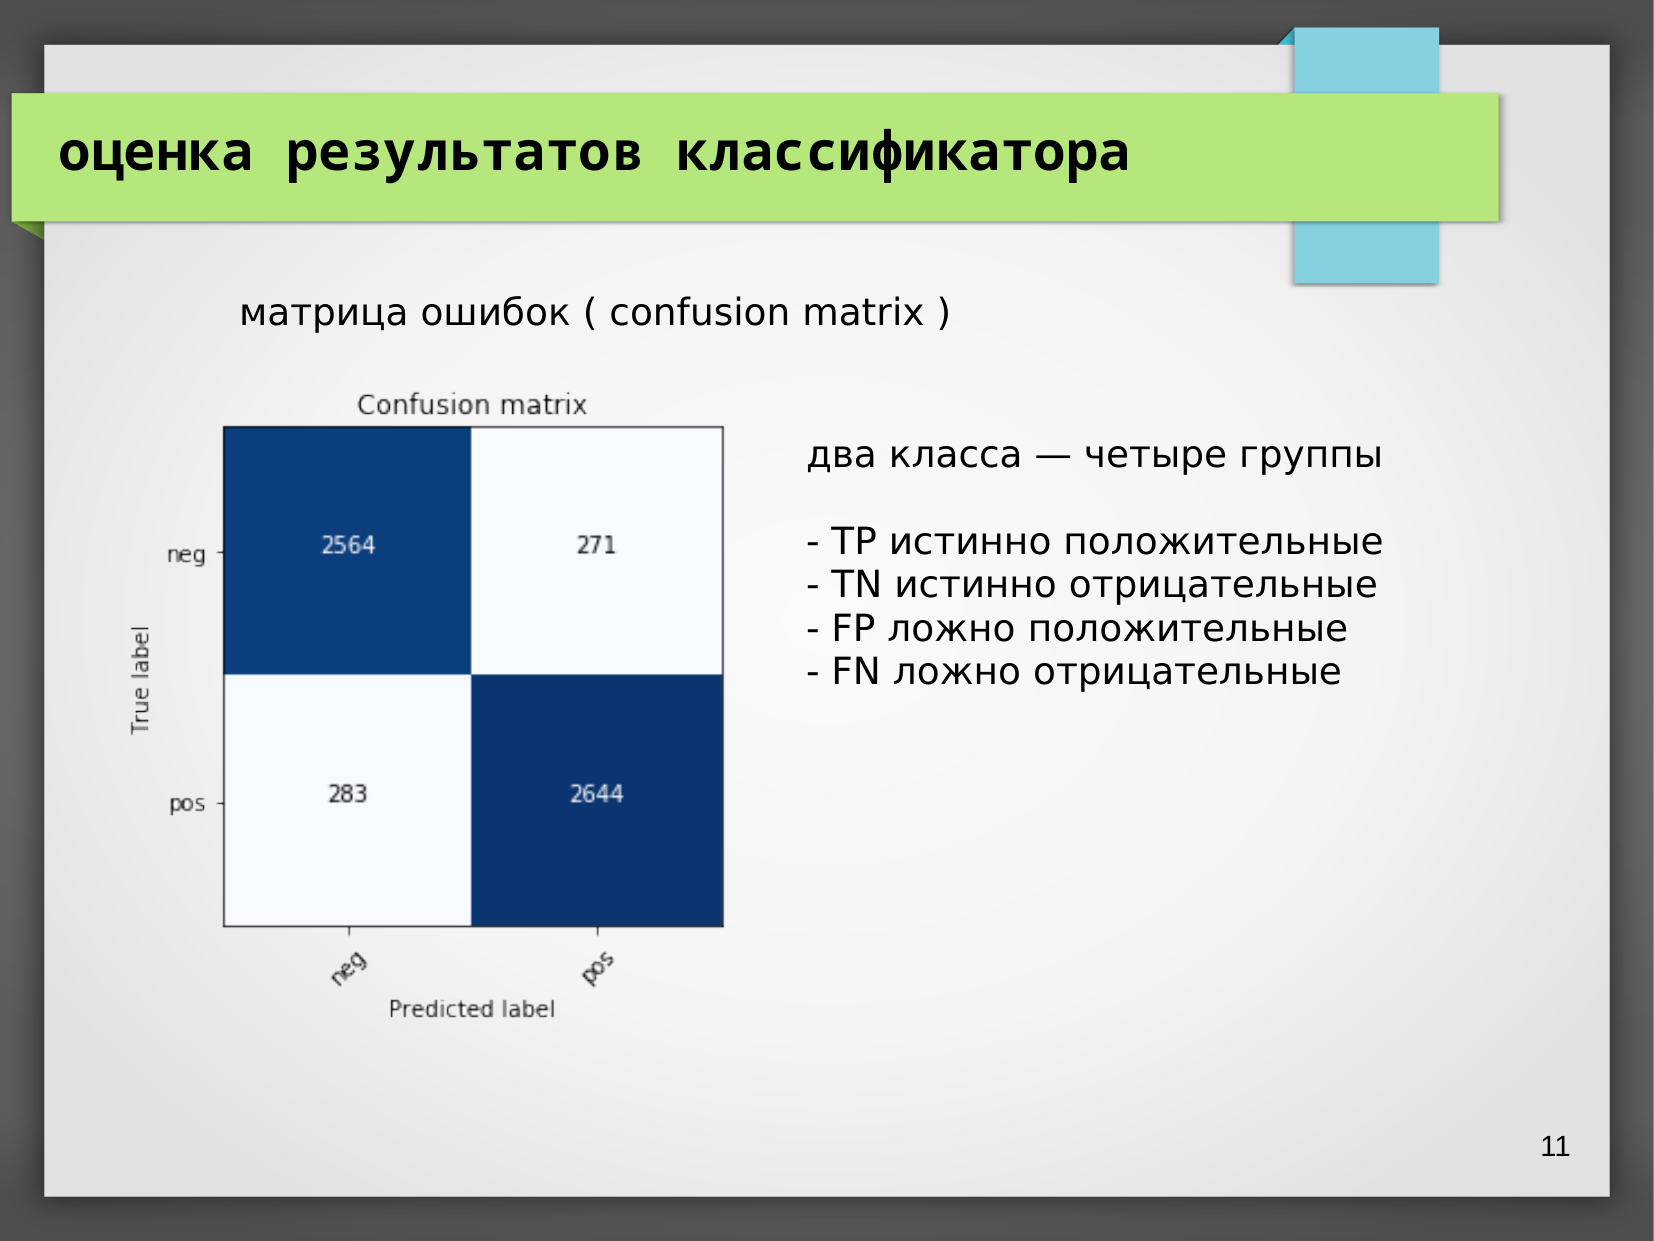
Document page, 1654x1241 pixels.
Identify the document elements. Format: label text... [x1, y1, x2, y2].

title оценка результатов классификатора [59, 109, 1217, 190]
text_box два класса — четыре группы - TP истинно положительные - TN истинно отрицательные - FP ложно положительные - FN ложно отрицательные [791, 425, 1501, 922]
picture [0, 0, 1654, 1241]
text_box матрица ошибок ( confusion matrix ) [224, 283, 969, 344]
